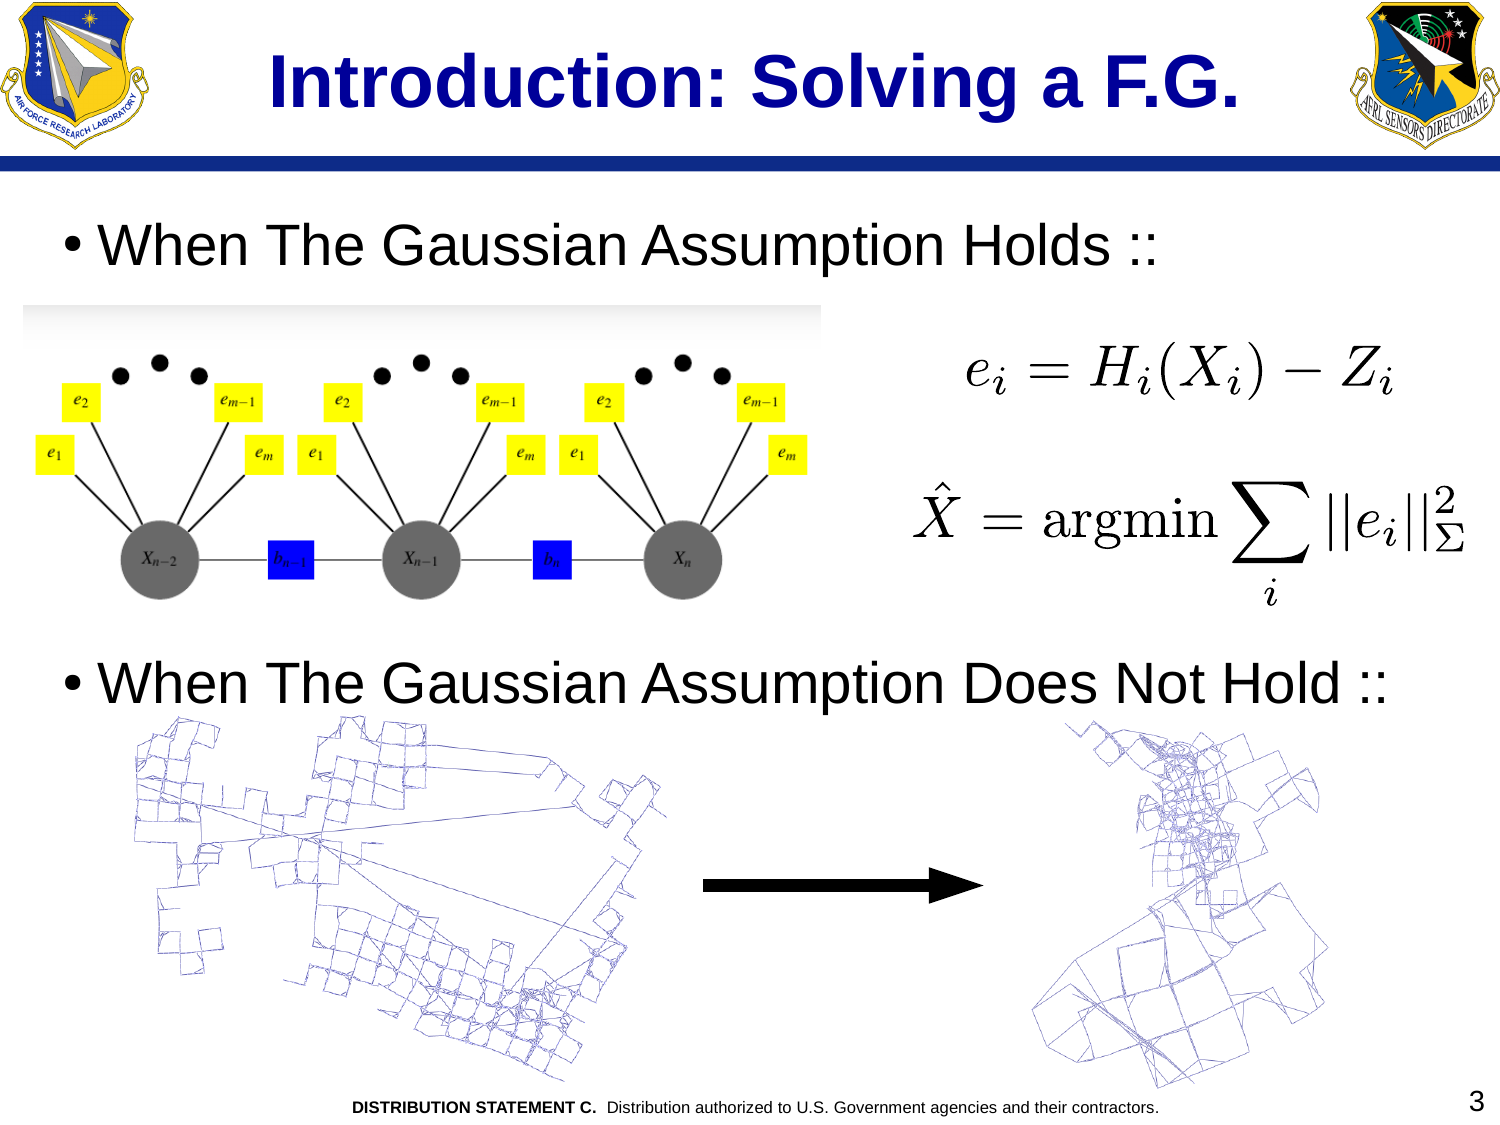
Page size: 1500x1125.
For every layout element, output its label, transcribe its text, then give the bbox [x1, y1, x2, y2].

picture [1019, 708, 1335, 1096]
picture [23, 305, 821, 626]
picture [0, 2, 149, 150]
text_box [911, 475, 1467, 606]
text_box [964, 341, 1395, 401]
subtitle When The Gaussian Assumption Holds :: When The Gaussian Assumption Does Not Hold :: [62, 212, 1438, 955]
picture [124, 955, 680, 1092]
title Introduction: Solving a F.G. [150, 0, 1350, 163]
picture [1350, 2, 1500, 150]
